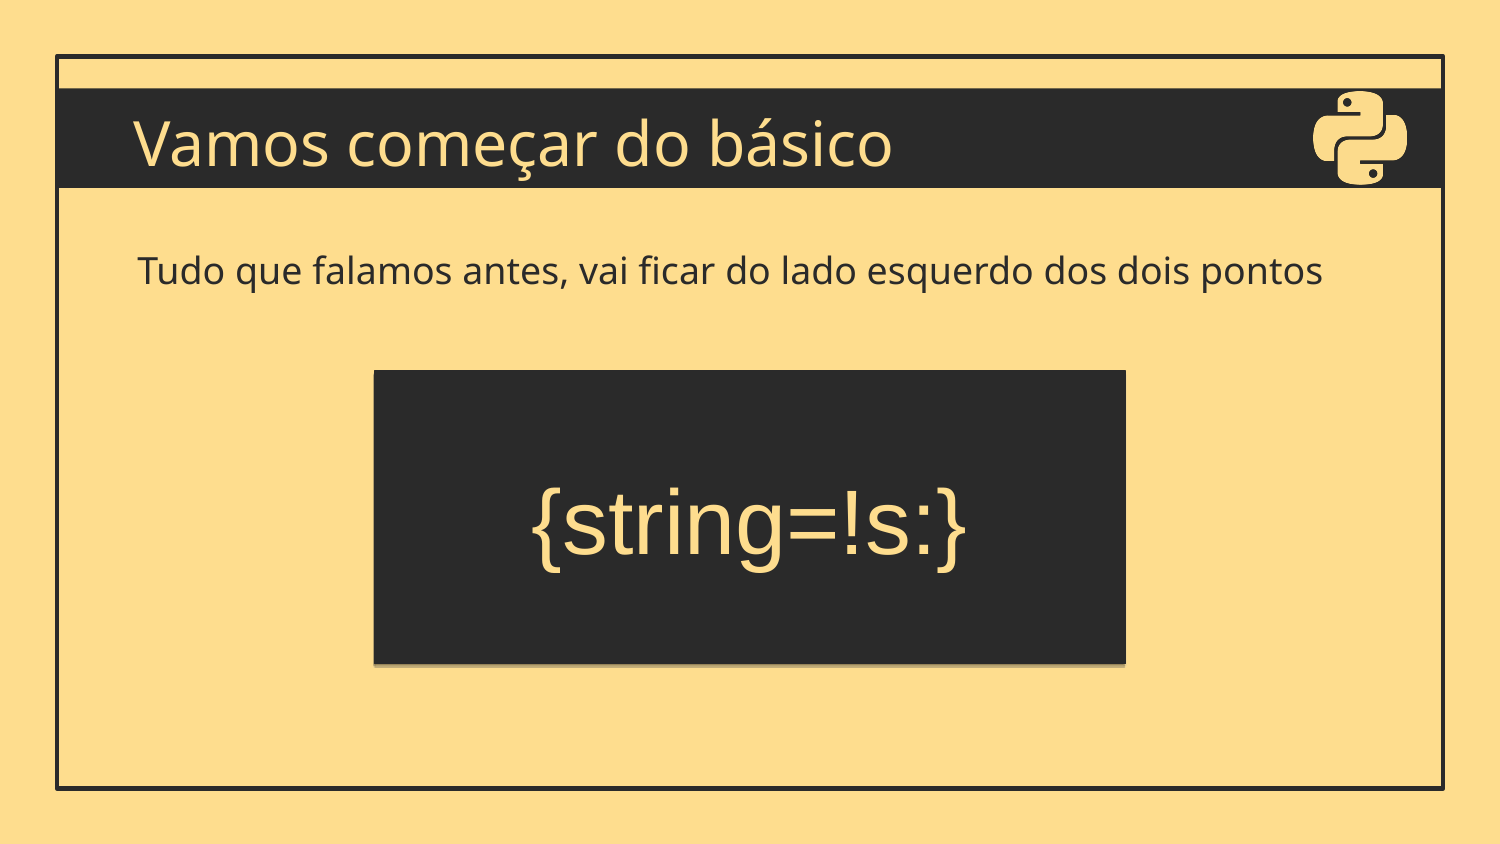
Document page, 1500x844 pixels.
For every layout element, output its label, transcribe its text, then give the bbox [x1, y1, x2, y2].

picture [1313, 91, 1407, 185]
list Tudo que falamos antes, vai ficar do lado esquerdo dos dois pontos [122, 225, 1378, 747]
title Vamos começar do básico [118, 88, 1142, 188]
text_box {string=!s:} [374, 371, 1126, 664]
